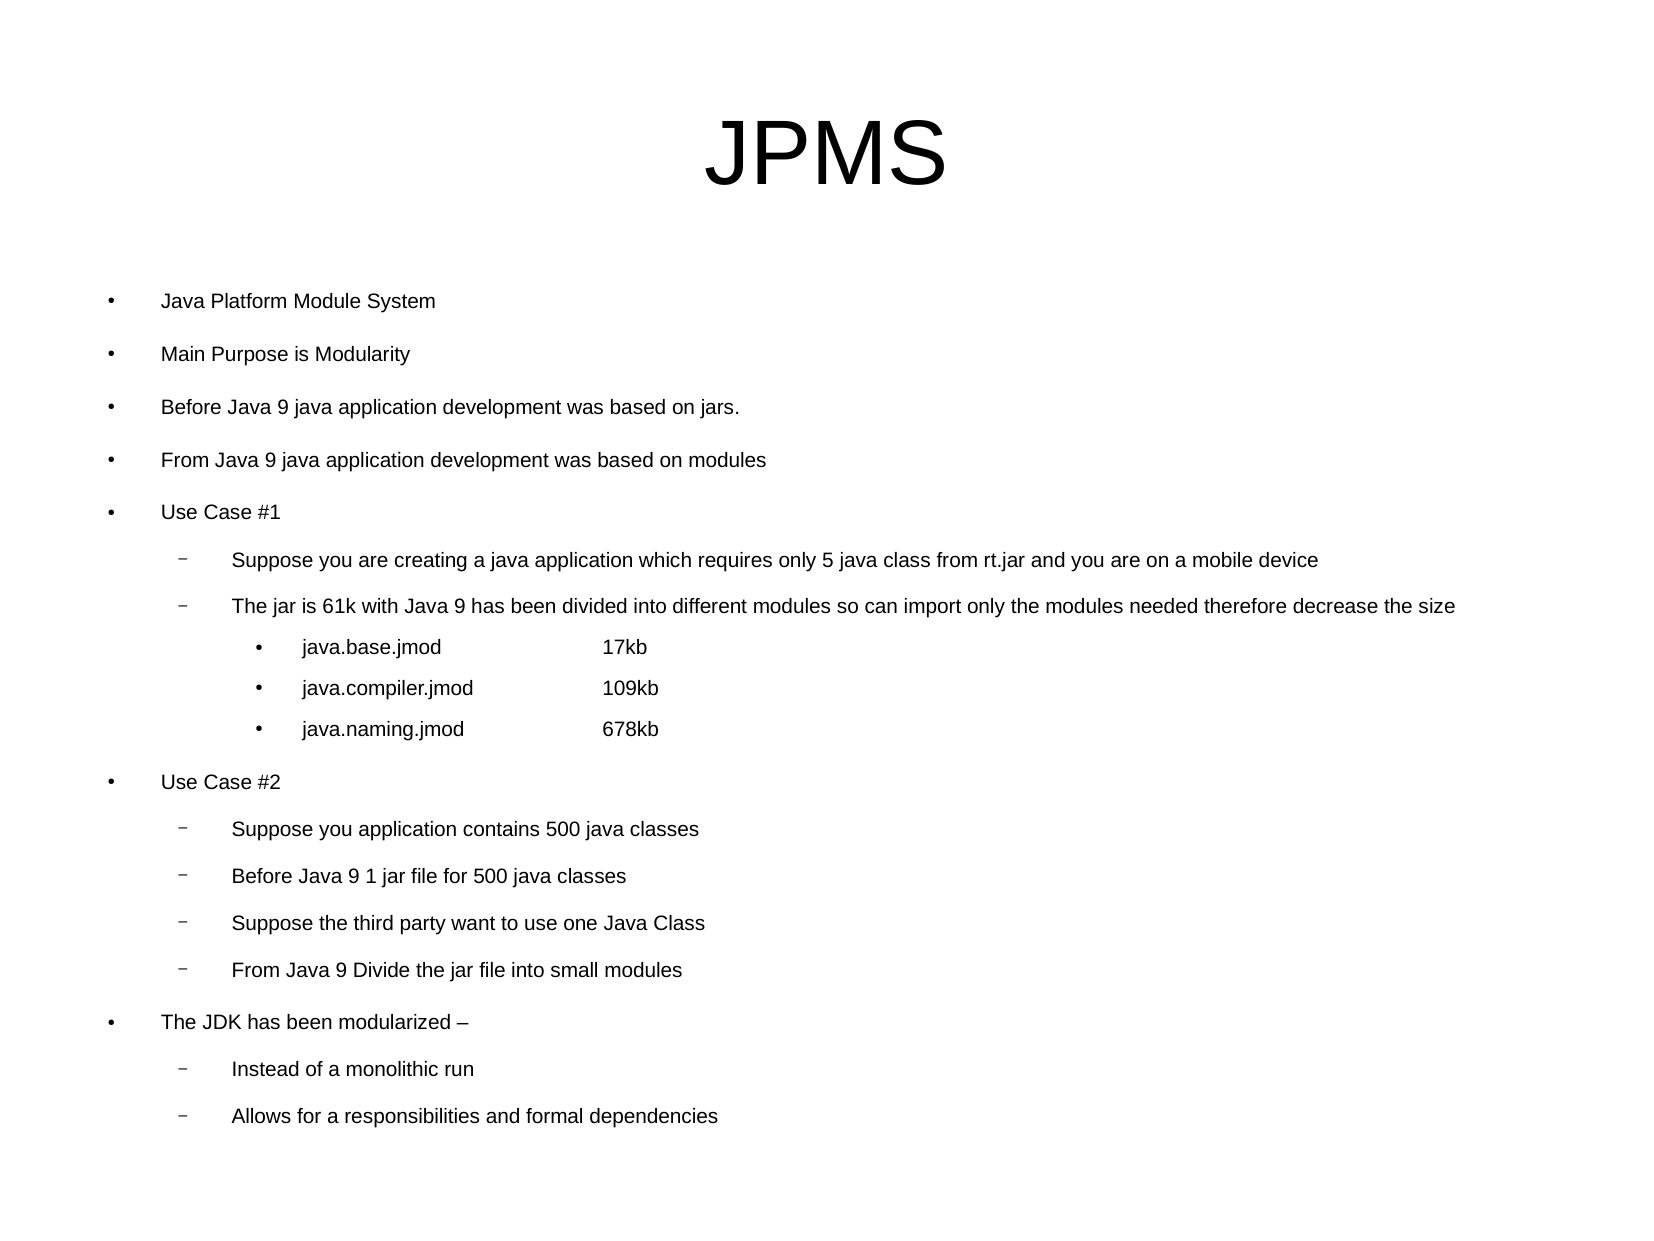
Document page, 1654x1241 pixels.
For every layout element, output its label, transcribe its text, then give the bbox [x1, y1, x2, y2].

list Java Platform Module System Main Purpose is Modularity Before Java 9 java application development was based on jars. From Java 9 java application development was based on modules Use Case #1 Suppose you are creating a java application which requires only 5 java class from rt.jar and you are on a mobile device The jar is 61k with Java 9 has been divided into different modules so can import only the modules needed therefore decrease the size java.base.jmod 17kb java.compiler.jmod 109kb java.naming.jmod 678kb Use Case #2 Suppose you application contains 500 java classes Before Java 9 1 jar file for 500 java classes Suppose the third party want to use one Java Class From Java 9 Divide the jar file into small modules The JDK has been modularized – Instead of a monolithic run Allows for a responsibilities and formal dependencies [90, 290, 1576, 1201]
title JPMS [82, 49, 1571, 257]
